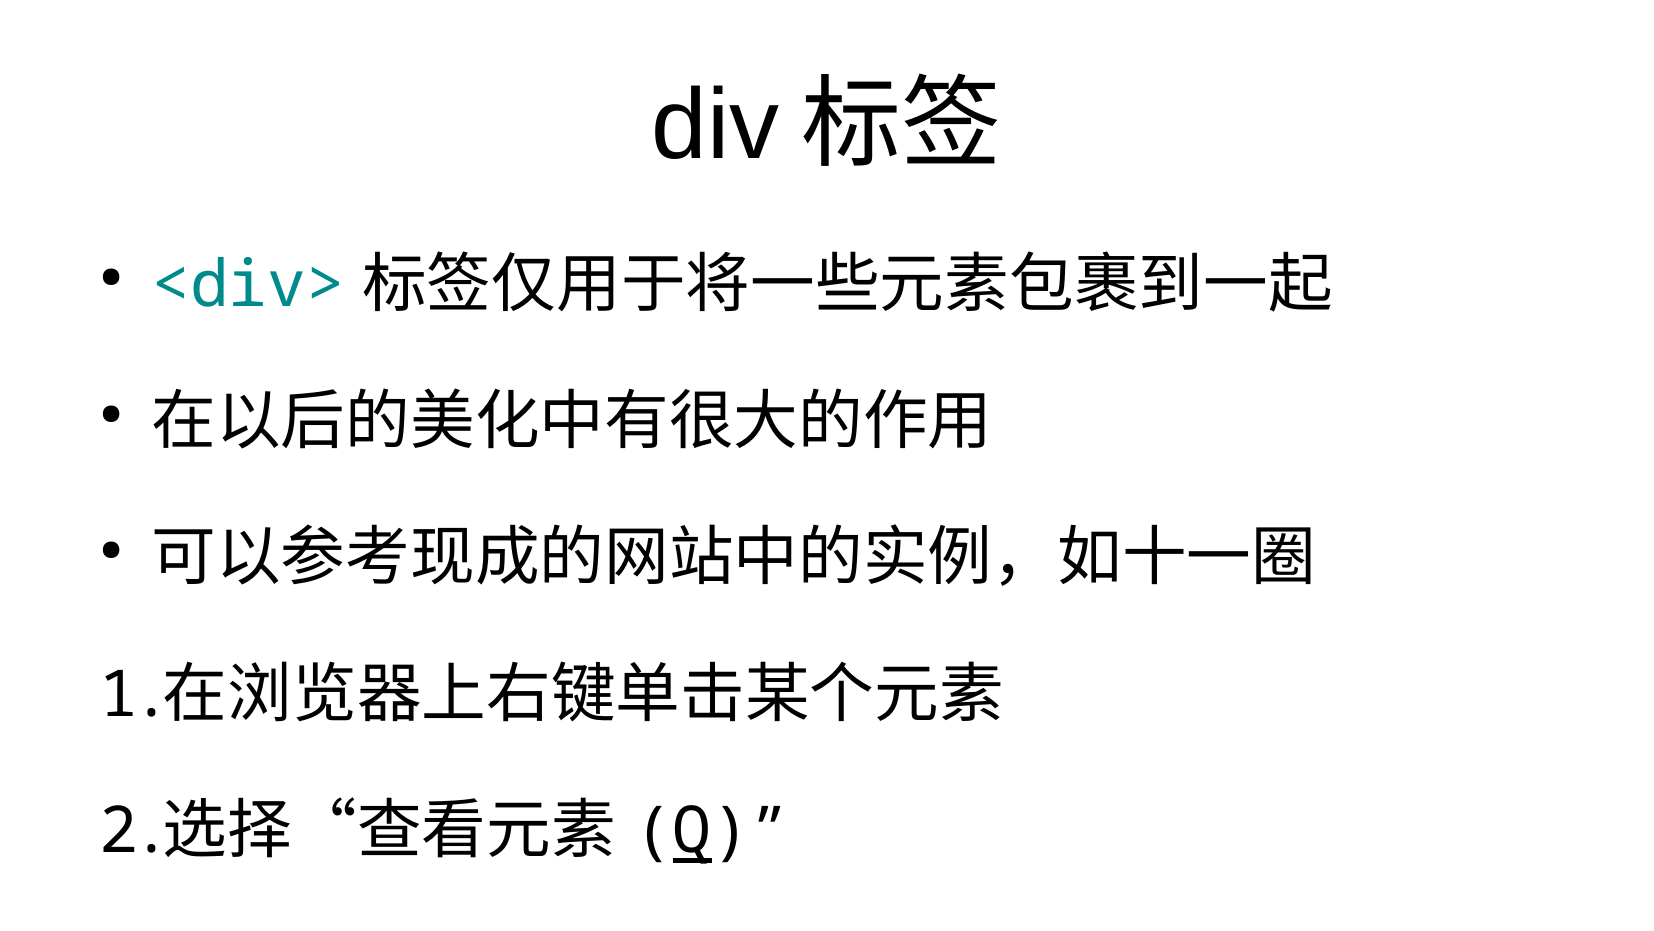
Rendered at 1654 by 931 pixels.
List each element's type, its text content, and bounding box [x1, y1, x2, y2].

list <div>标签仅用于将一些元素包裹到一起 在以后的美化中有很大的作用 可以参考现成的网站中的实例，如十一圈 在浏览器上右键单击某个元素 选择“查看元素(Q)” [82, 217, 1571, 875]
title div标签 [82, 37, 1571, 193]
